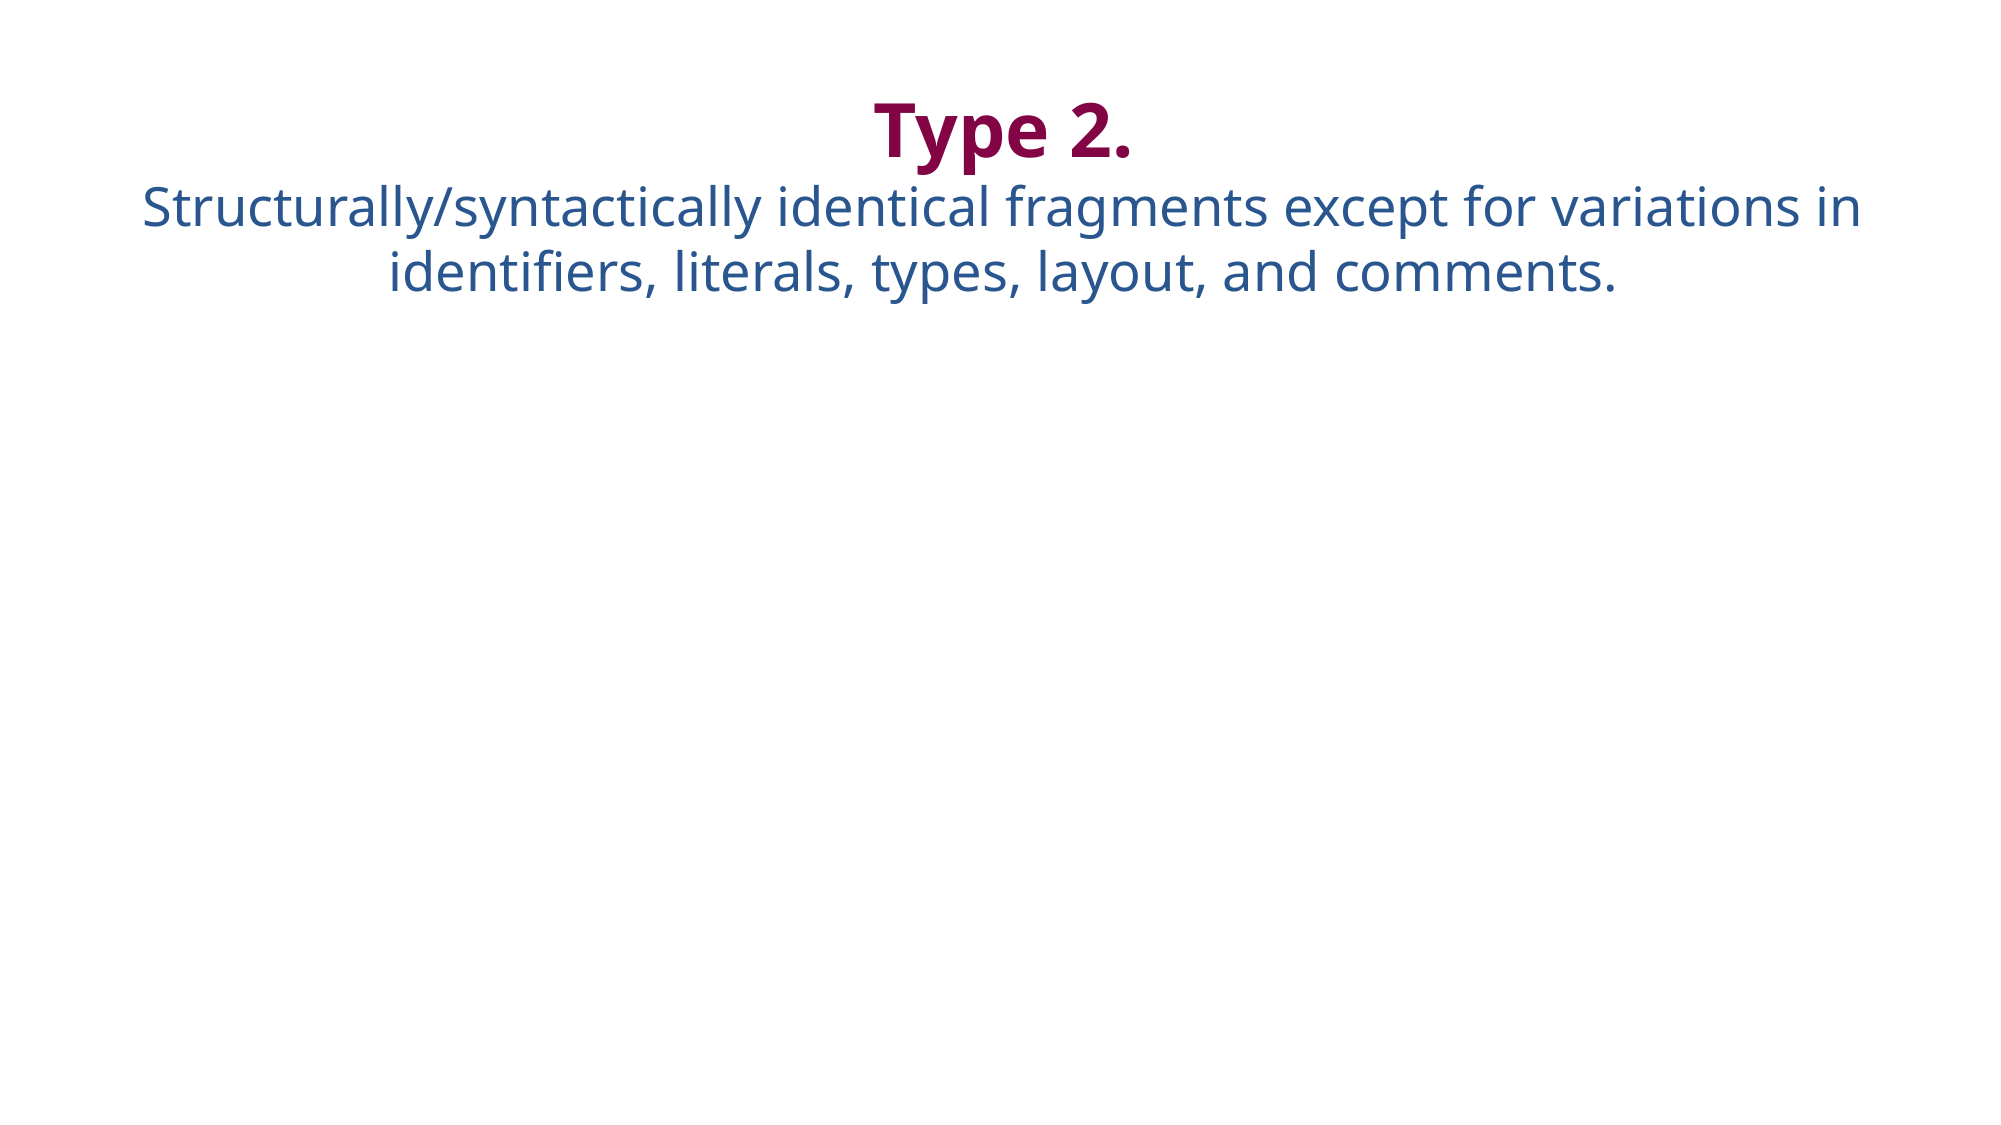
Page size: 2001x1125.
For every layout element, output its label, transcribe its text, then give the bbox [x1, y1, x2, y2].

text_box Type 2. Structurally/syntactically identical fragments except for variations in identifiers, literals, types, layout, and comments. [83, 75, 1925, 310]
